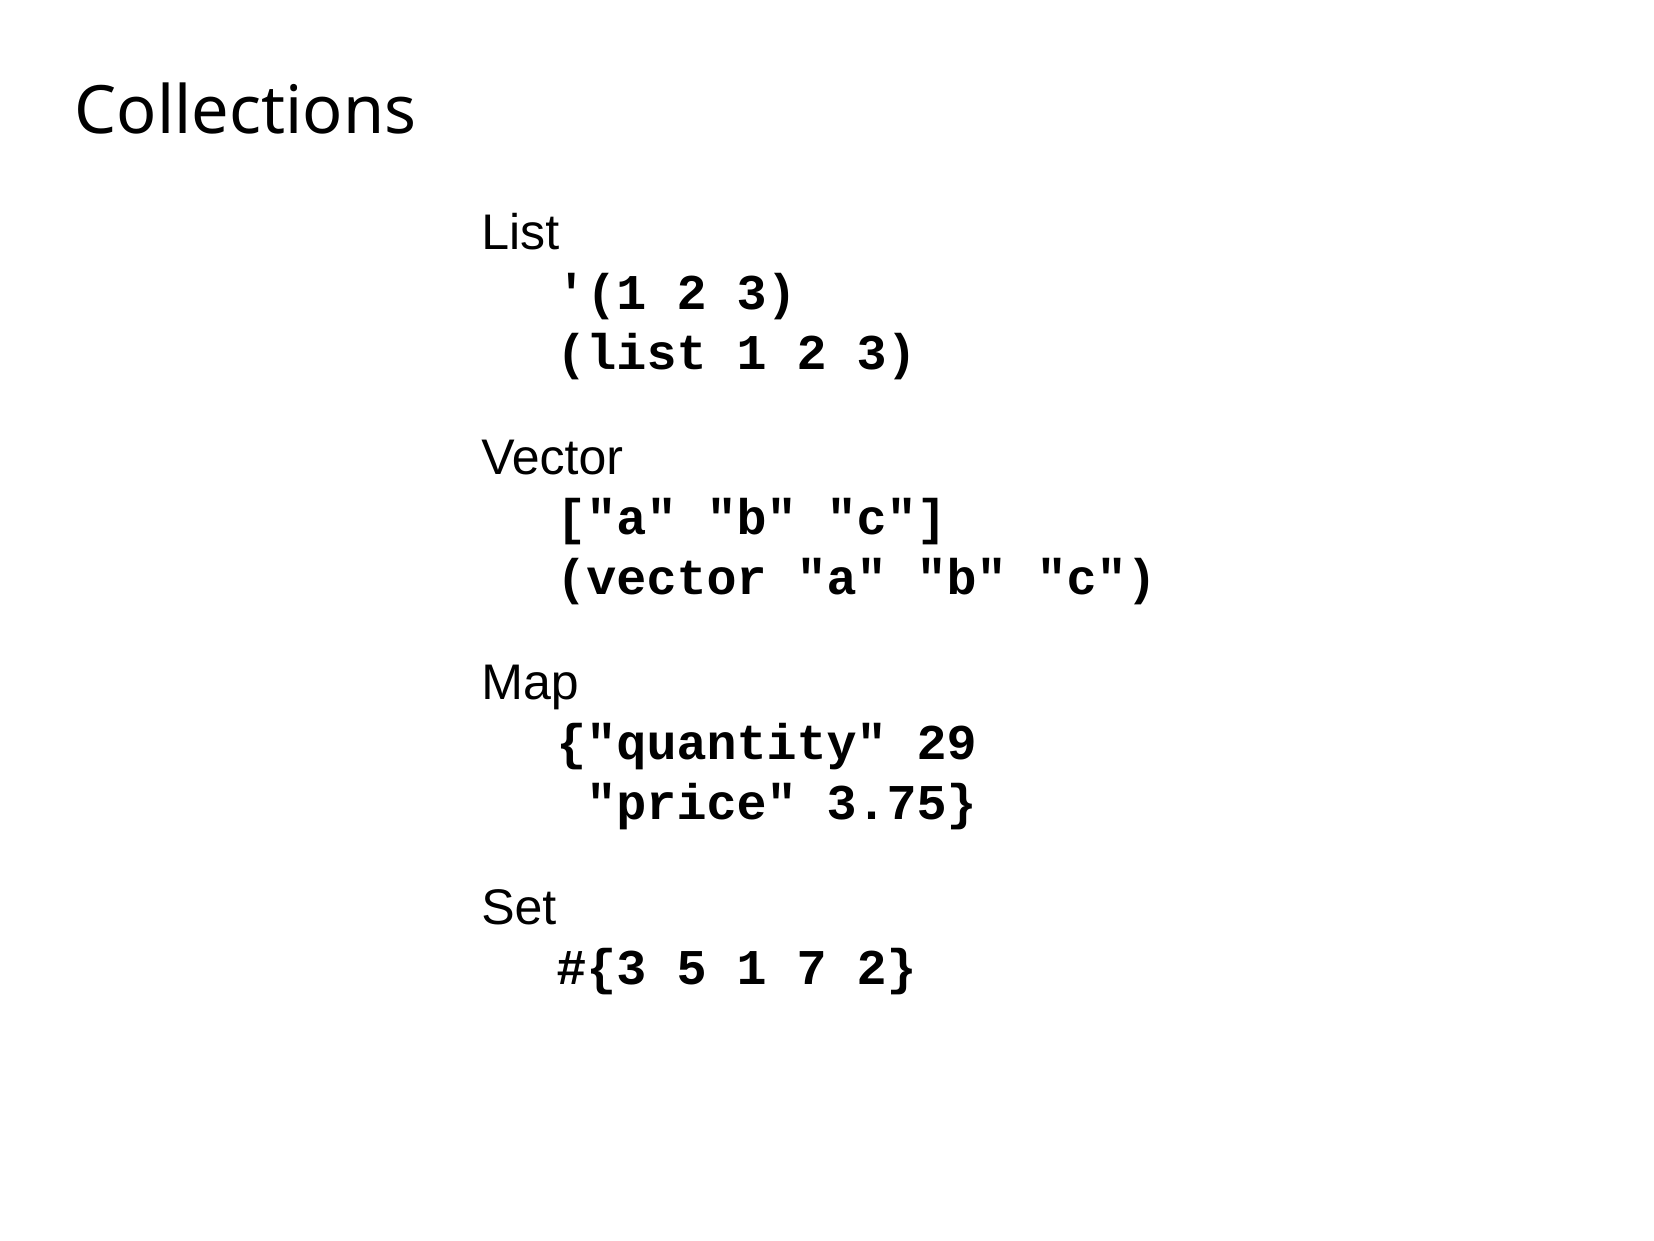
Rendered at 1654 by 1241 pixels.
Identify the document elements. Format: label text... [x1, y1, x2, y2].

text_box Collections [60, 59, 1575, 169]
text_box List '(1 2 3) (list 1 2 3) Vector ["a" "b" "c"] (vector "a" "b" "c") Map {"quantity" 29 "price" 3.75} Set #{3 5 1 7 2} [466, 192, 1452, 996]
